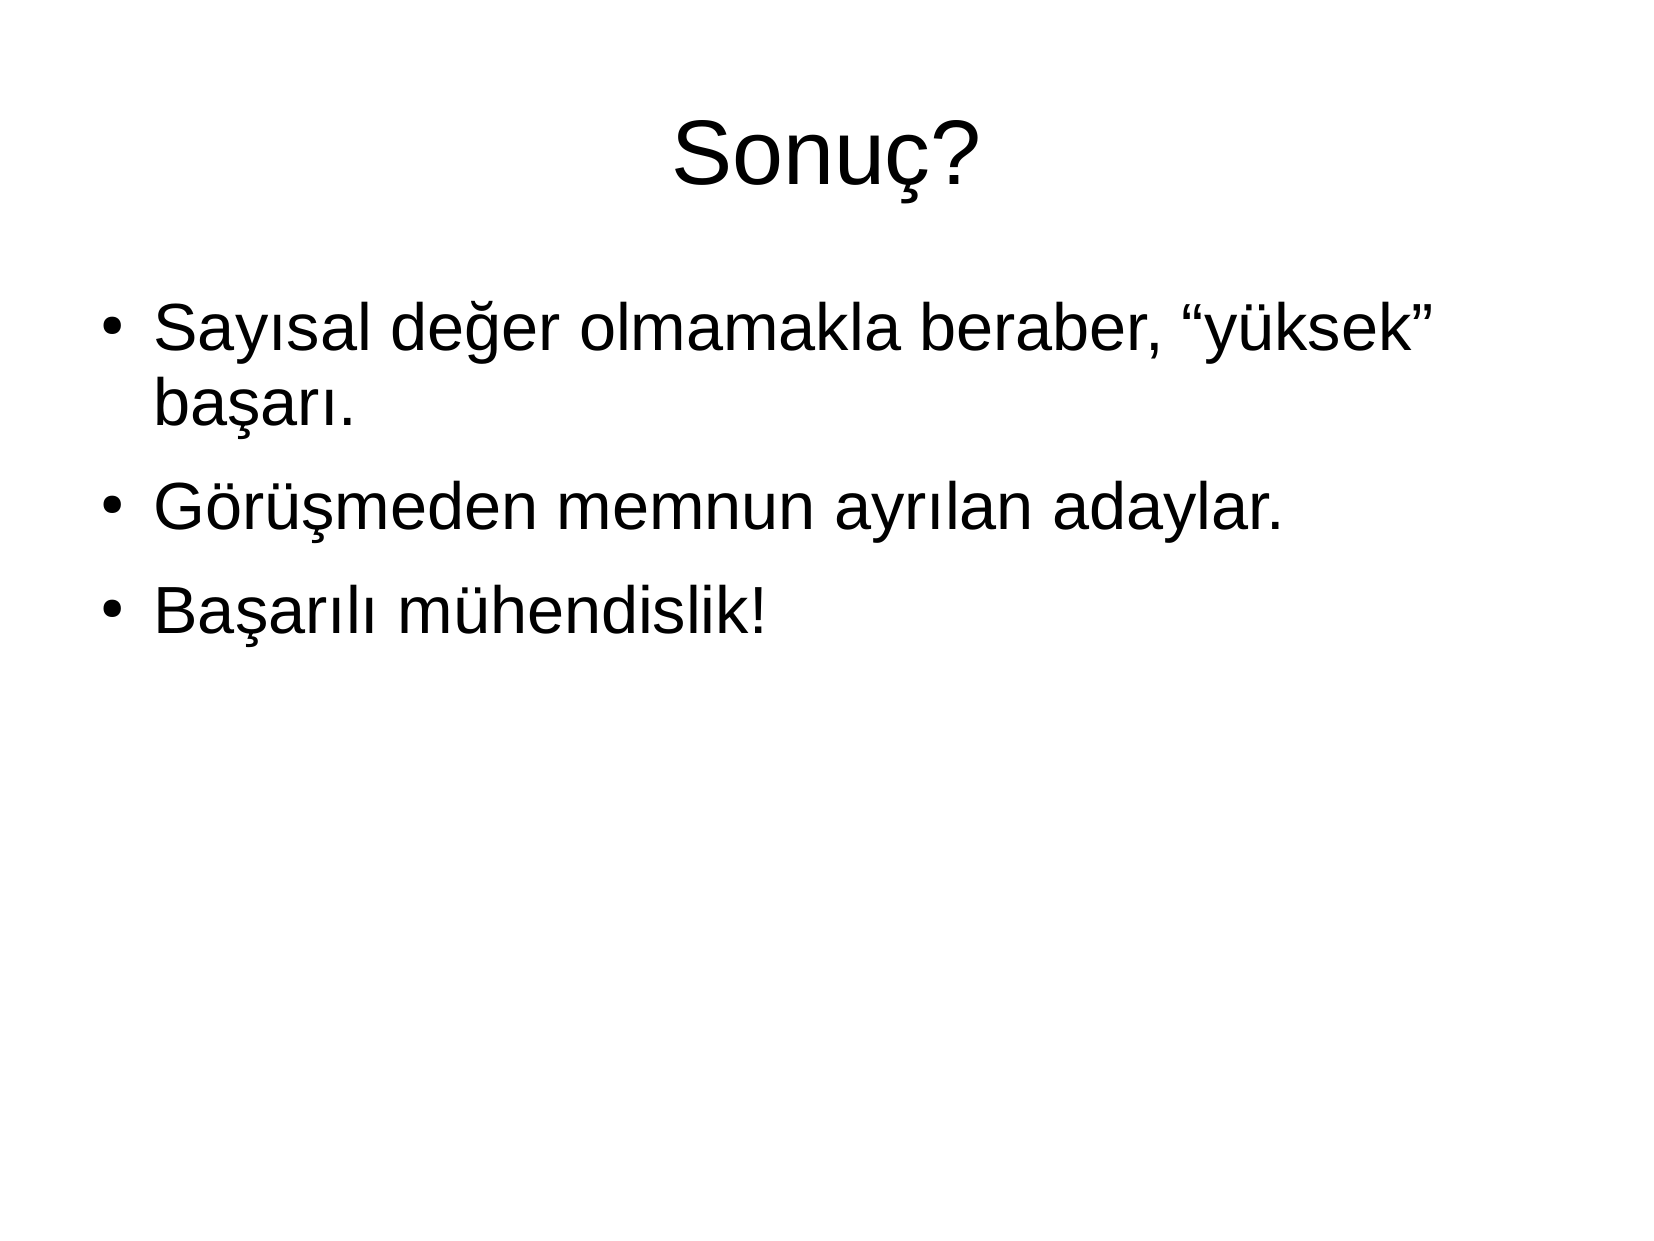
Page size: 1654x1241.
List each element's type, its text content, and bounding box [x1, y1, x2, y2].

list Sayısal değer olmamakla beraber, “yüksek” başarı. Görüşmeden memnun ayrılan adaylar. Başarılı mühendislik! [82, 290, 1571, 1109]
title Sonuç? [82, 49, 1571, 257]
